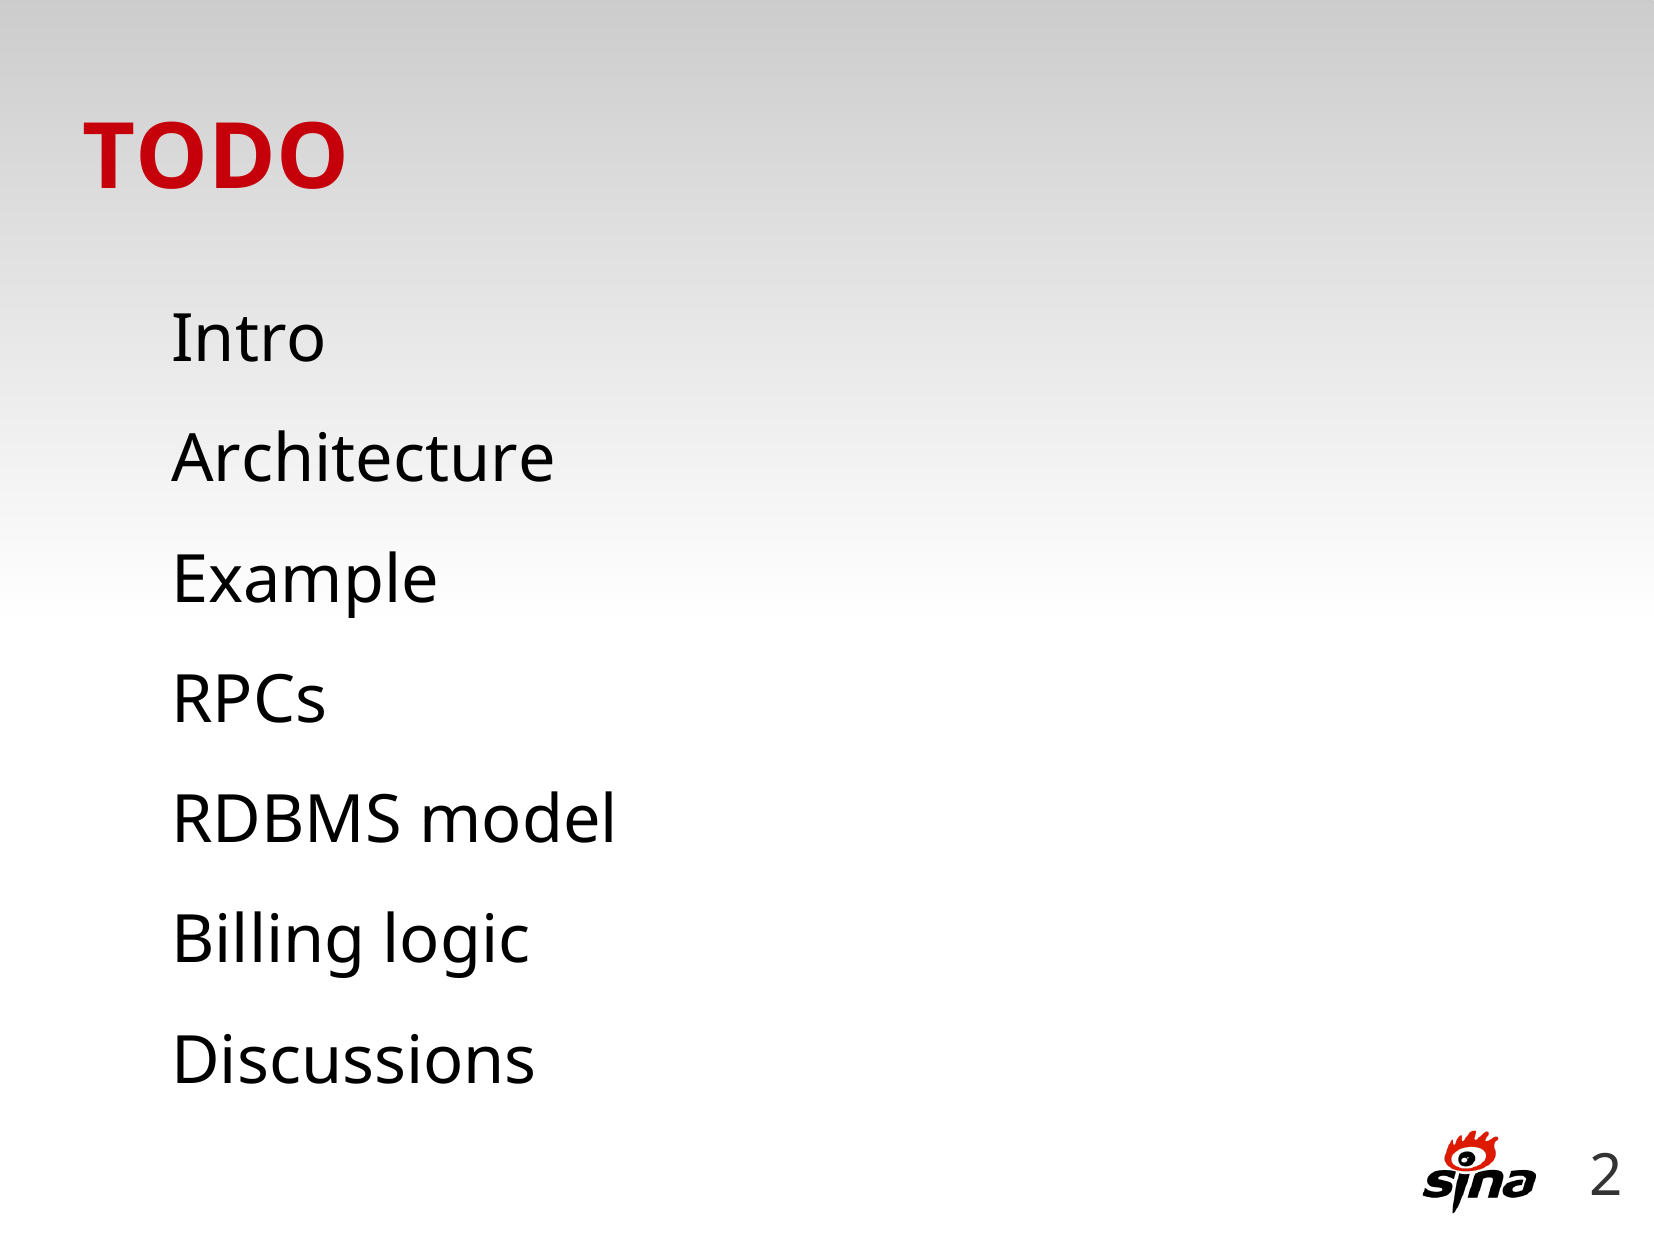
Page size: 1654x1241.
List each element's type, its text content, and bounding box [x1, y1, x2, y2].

picture [1394, 1109, 1564, 1241]
list Intro Architecture Example RPCs RDBMS model Billing logic Discussions [82, 290, 1571, 1109]
title TODO [82, 49, 1571, 257]
